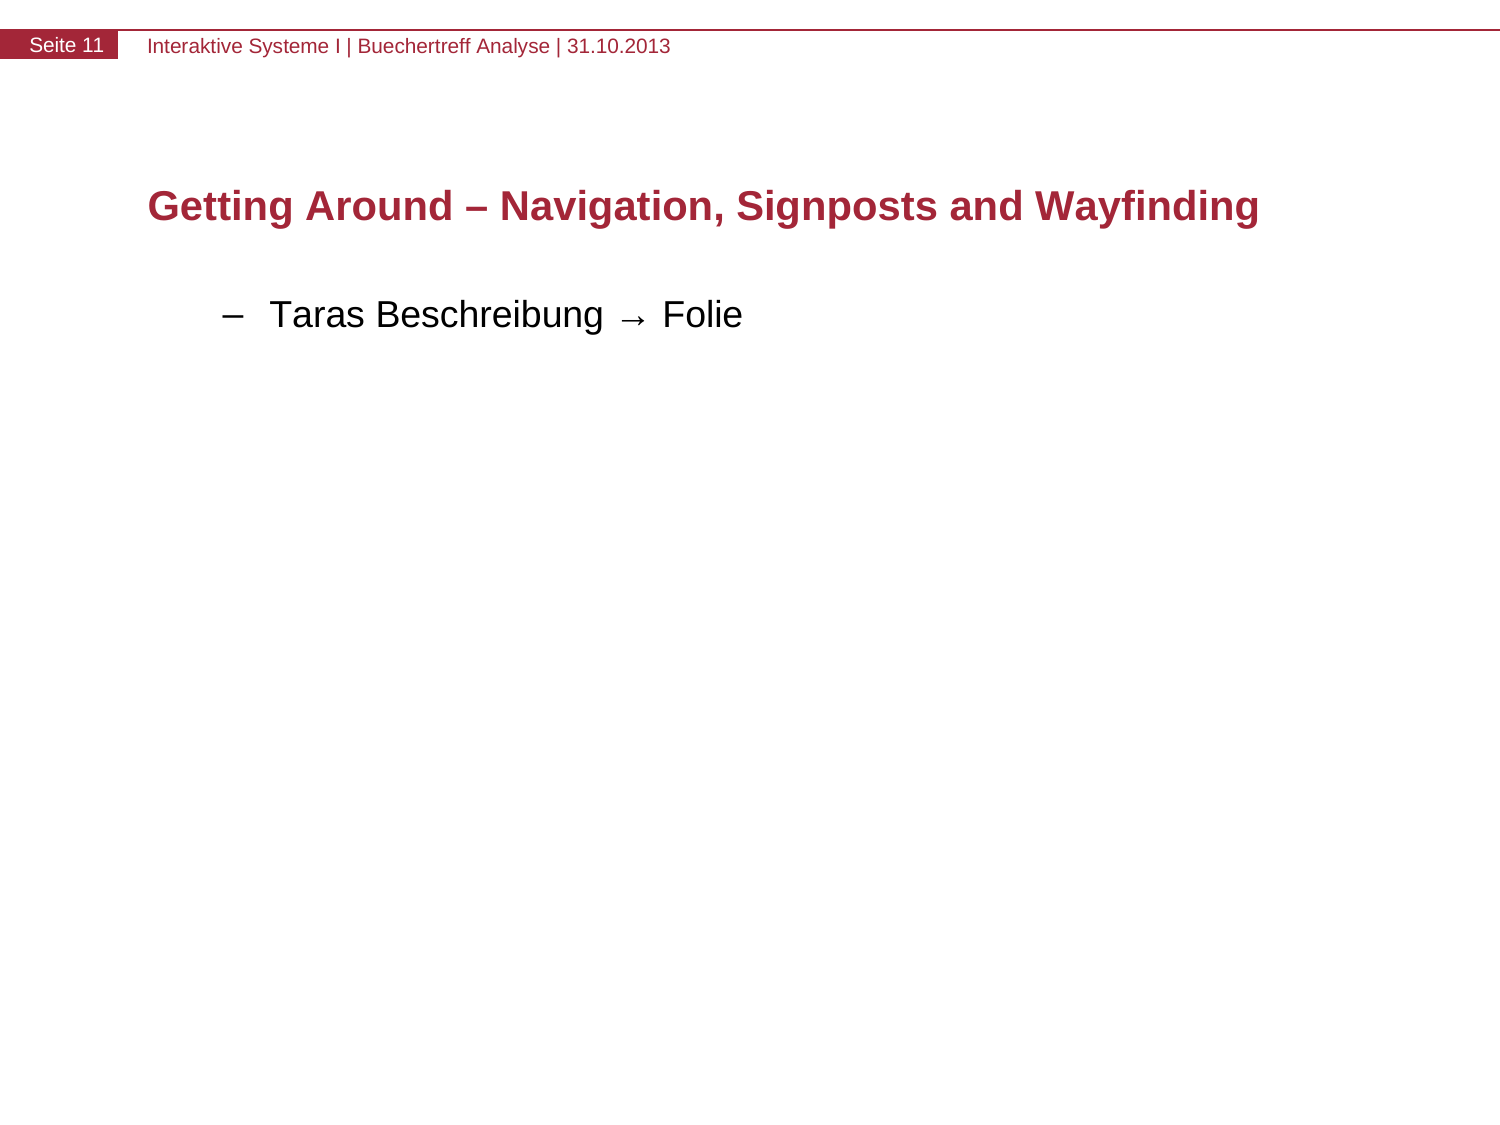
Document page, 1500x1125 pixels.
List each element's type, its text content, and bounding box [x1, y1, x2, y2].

list Taras Beschreibung → Folie [132, 287, 1371, 888]
title Getting Around – Navigation, Signposts and Wayfinding [132, 149, 1413, 258]
